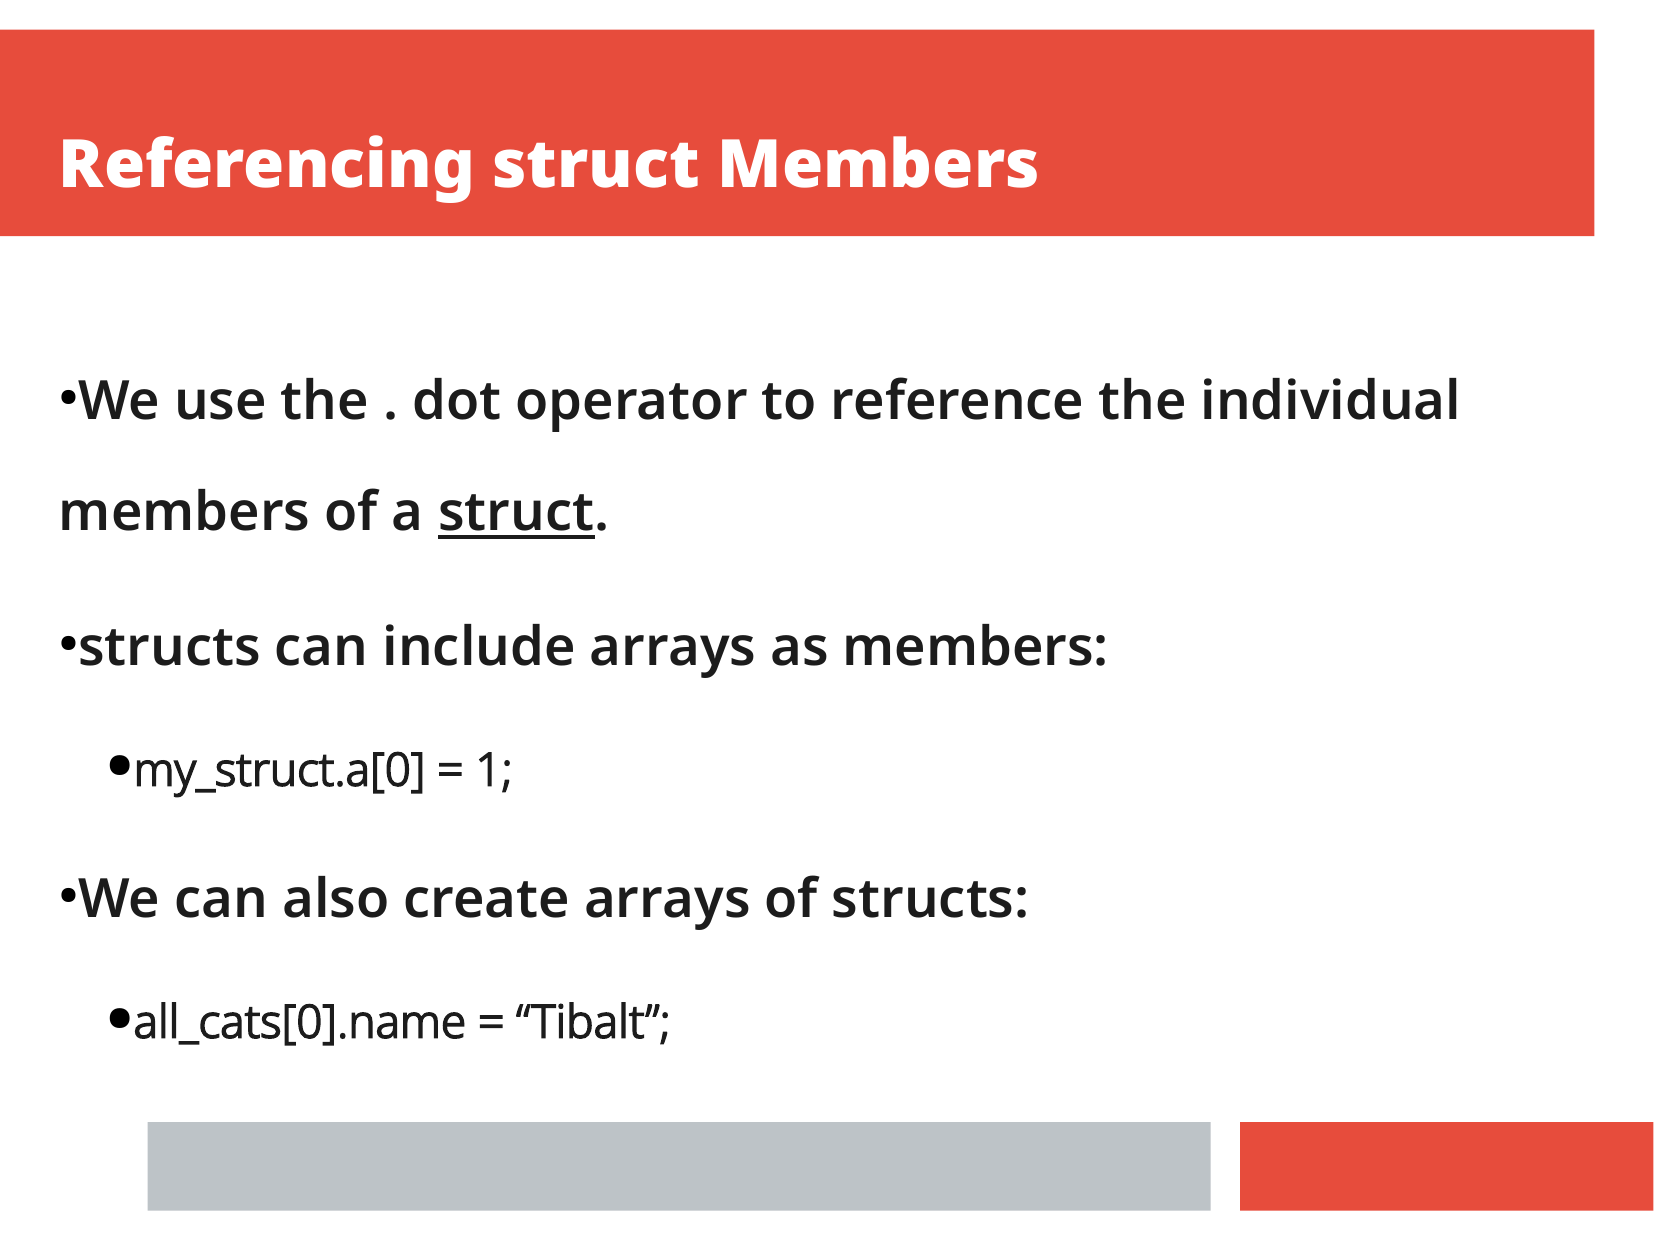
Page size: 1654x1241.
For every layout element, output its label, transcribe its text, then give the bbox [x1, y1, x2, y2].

title Referencing struct Members [59, 59, 1595, 207]
list We use the . dot operator to reference the individual members of a struct. structs can include arrays as members: my_struct.a[0] = 1; We can also create arrays of structs: all_cats[0].name = “Tibalt”; [59, 324, 1565, 1093]
